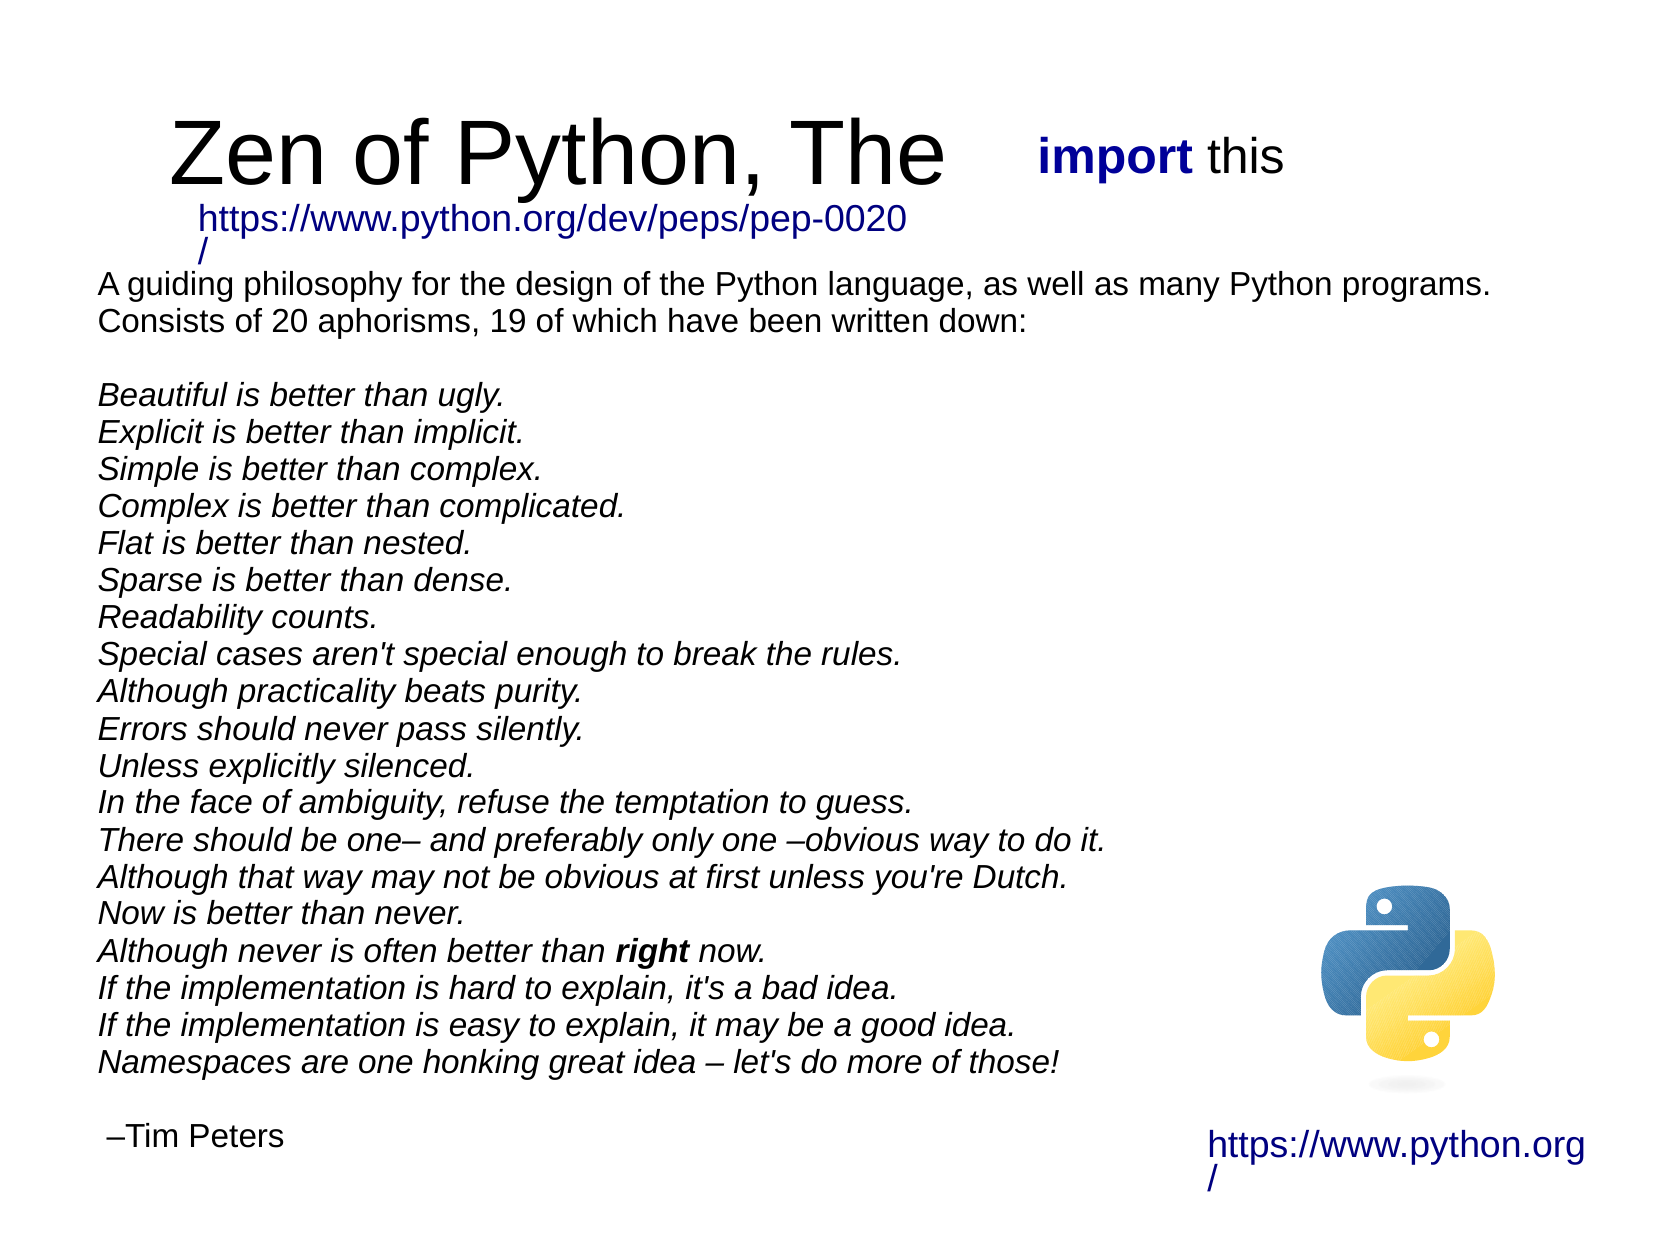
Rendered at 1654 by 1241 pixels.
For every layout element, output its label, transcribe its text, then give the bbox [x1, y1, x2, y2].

text_box https://www.python.org/dev/peps/pep-0020/ [183, 189, 933, 247]
text_box import this [1022, 121, 1308, 193]
text_box A guiding philosophy for the design of the Python language, as well as many Python programs. Consists of 20 aphorisms, 19 of which have been written down: Beautiful is better than ugly. Explicit is better than implicit. Simple is better than complex. Complex is better than complicated. Flat is better than nested. Sparse is better than dense. Readability counts. Special cases aren't special enough to break the rules. Although practicality beats purity. Errors should never pass silently. Unless explicitly silenced. In the face of ambiguity, refuse the temptation to guess. There should be one– and preferably only one –obvious way to do it. Although that way may not be obvious at first unless you're Dutch. Now is better than never. Although never is often better than right now. If the implementation is hard to explain, it's a bad idea. If the implementation is easy to explain, it may be a good idea. Namespaces are one honking great idea – let's do more of those! –Tim Peters [82, 258, 1561, 1174]
title Zen of Python, The [82, 49, 1571, 257]
picture [1321, 885, 1507, 1111]
text_box https://www.python.org/ [1192, 1116, 1612, 1174]
